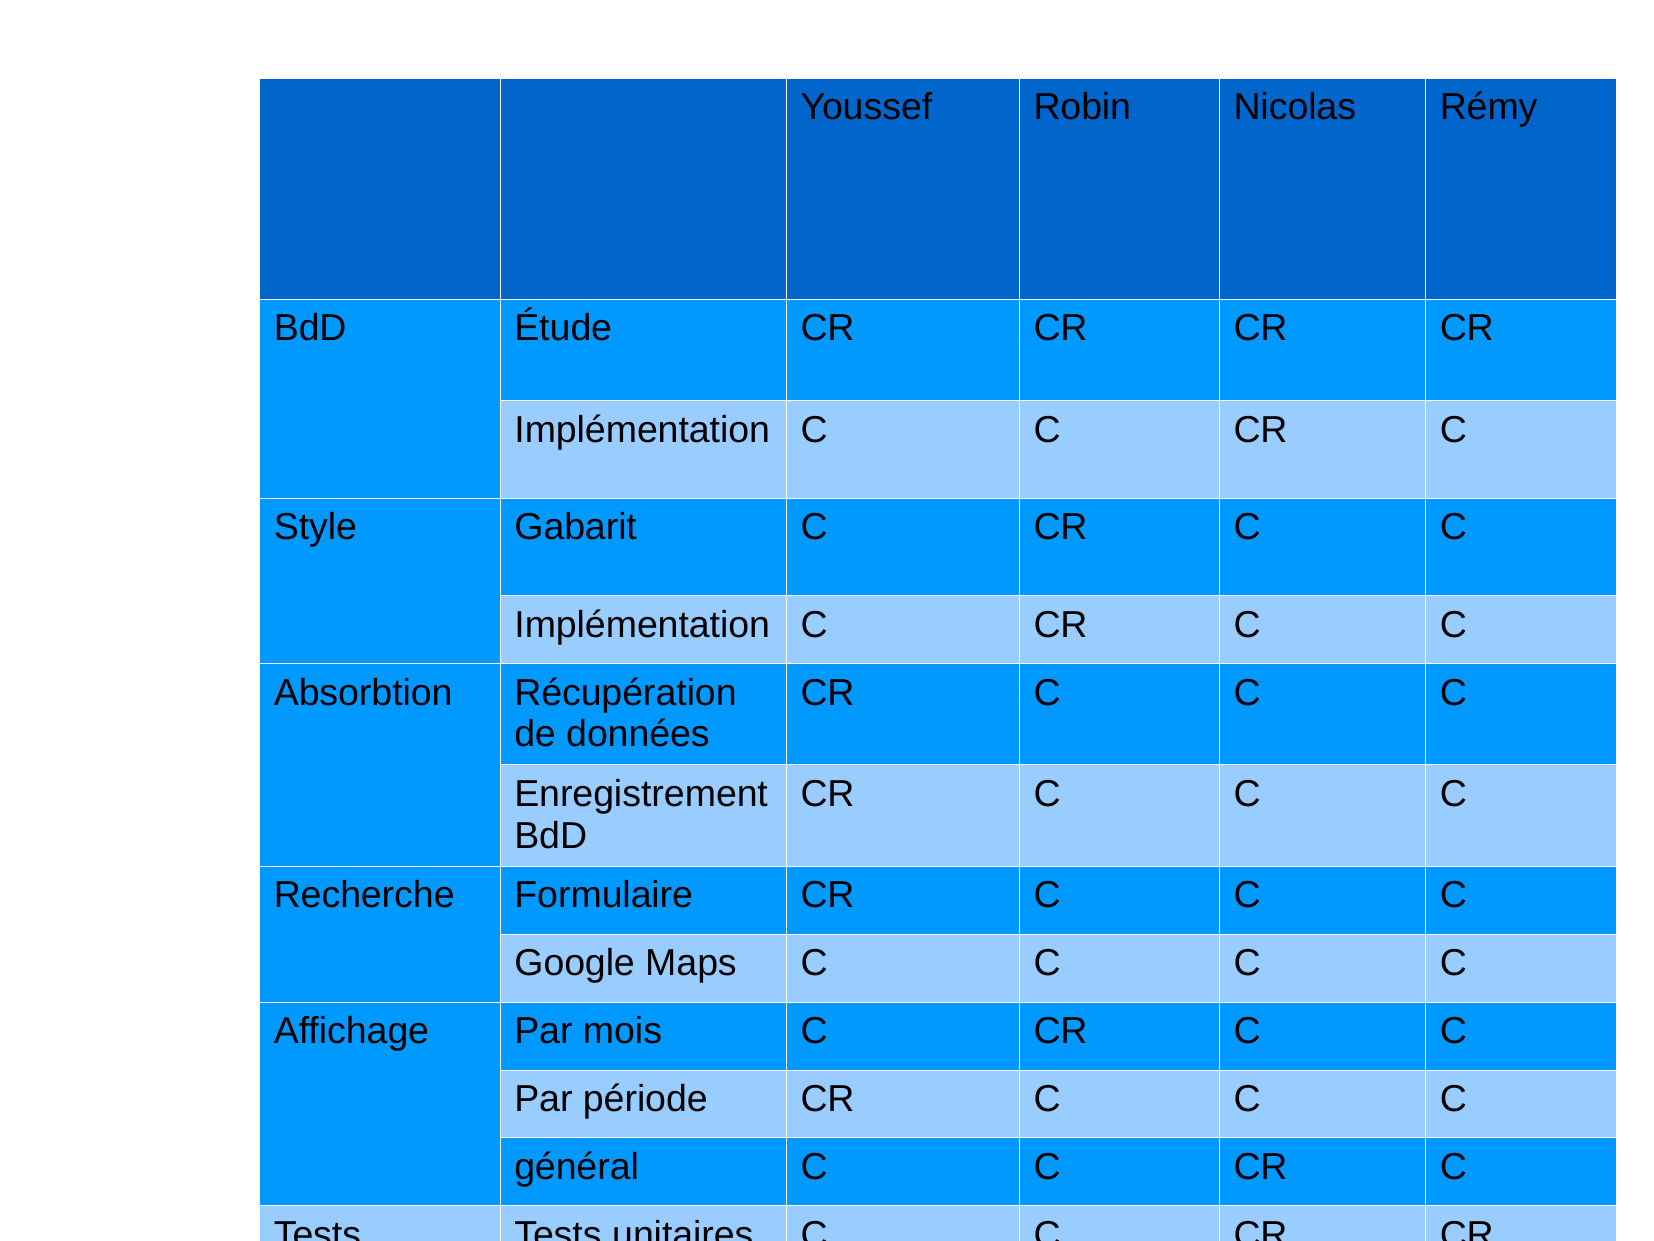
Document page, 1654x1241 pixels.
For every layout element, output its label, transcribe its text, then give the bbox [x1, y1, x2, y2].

table_cell Tests unitaires [501, 1206, 786, 1241]
table_cell C [1020, 664, 1219, 764]
table_cell général [501, 1138, 786, 1205]
table_cell CR [1220, 300, 1425, 400]
table_cell BdD [260, 300, 500, 498]
table_cell C [787, 1206, 1019, 1241]
table_cell Formulaire [501, 867, 786, 934]
table_cell C [787, 935, 1019, 1002]
table_cell CR [1020, 596, 1219, 663]
table_cell C [1426, 401, 1616, 498]
table_cell C [787, 401, 1019, 498]
table_header Rémy [1426, 79, 1616, 299]
table_cell C [787, 1003, 1019, 1070]
table_cell C [1020, 1138, 1219, 1205]
table_cell Affichage [260, 1003, 500, 1205]
table_cell C [1220, 935, 1425, 1002]
table_cell CR [787, 1071, 1019, 1137]
table_cell CR [787, 300, 1019, 400]
table_header [501, 79, 786, 299]
table_cell Par mois [501, 1003, 786, 1070]
table_cell Tests [260, 1206, 500, 1241]
table_cell C [1020, 765, 1219, 866]
table_cell C [1220, 867, 1425, 934]
table_cell C [1426, 499, 1616, 595]
table_cell Étude [501, 300, 786, 400]
table_cell Google Maps [501, 935, 786, 1002]
table_cell C [787, 499, 1019, 595]
table_cell CR [787, 664, 1019, 764]
table_cell Gabarit [501, 499, 786, 595]
table_cell C [1020, 401, 1219, 498]
table_cell Par période [501, 1071, 786, 1137]
table_cell C [1426, 596, 1616, 663]
table_cell C [1020, 867, 1219, 934]
table_cell C [1426, 664, 1616, 764]
table_cell C [1220, 1003, 1425, 1070]
table_cell C [1220, 664, 1425, 764]
table_cell Style [260, 499, 500, 663]
table_cell C [1220, 765, 1425, 866]
table_cell C [1020, 935, 1219, 1002]
table_cell C [1426, 1071, 1616, 1137]
table_cell CR [1020, 1003, 1219, 1070]
table_cell CR [1020, 499, 1219, 595]
table_cell C [1426, 867, 1616, 934]
table_cell C [1220, 596, 1425, 663]
table_cell C [1020, 1206, 1219, 1241]
table_cell C [1220, 1071, 1425, 1137]
table_cell CR [1020, 300, 1219, 400]
table_cell Absorbtion [260, 664, 500, 866]
table_cell C [1426, 1138, 1616, 1205]
table_cell Enregistrement BdD [501, 765, 786, 866]
table_cell Implémentation [501, 401, 786, 498]
table_header Youssef [787, 79, 1019, 299]
table_header Robin [1020, 79, 1219, 299]
table_cell CR [1220, 401, 1425, 498]
table_cell C [1426, 765, 1616, 866]
table_cell CR [787, 765, 1019, 866]
table_cell C [1020, 1071, 1219, 1137]
table_cell CR [1426, 1206, 1616, 1241]
table_cell CR [1220, 1206, 1425, 1241]
table_cell Recherche [260, 867, 500, 1002]
table_cell C [1426, 1003, 1616, 1070]
table_cell Récupération de données [501, 664, 786, 764]
table_cell CR [1473, 1224, 1487, 1234]
table_cell CR [1267, 1224, 1281, 1234]
table_header Nicolas [1220, 79, 1425, 299]
table_cell C [1220, 499, 1425, 595]
table_cell CR [787, 867, 1019, 934]
table_cell C [787, 596, 1019, 663]
table_cell C [1426, 935, 1616, 1002]
table_cell CR [1426, 300, 1616, 400]
table_cell CR [1267, 1236, 1277, 1241]
table_cell CR [1220, 1138, 1425, 1205]
table_cell CR [1473, 1236, 1483, 1241]
table_cell C [787, 1138, 1019, 1205]
table_header [260, 79, 500, 299]
table_cell Implémentation [501, 596, 786, 663]
